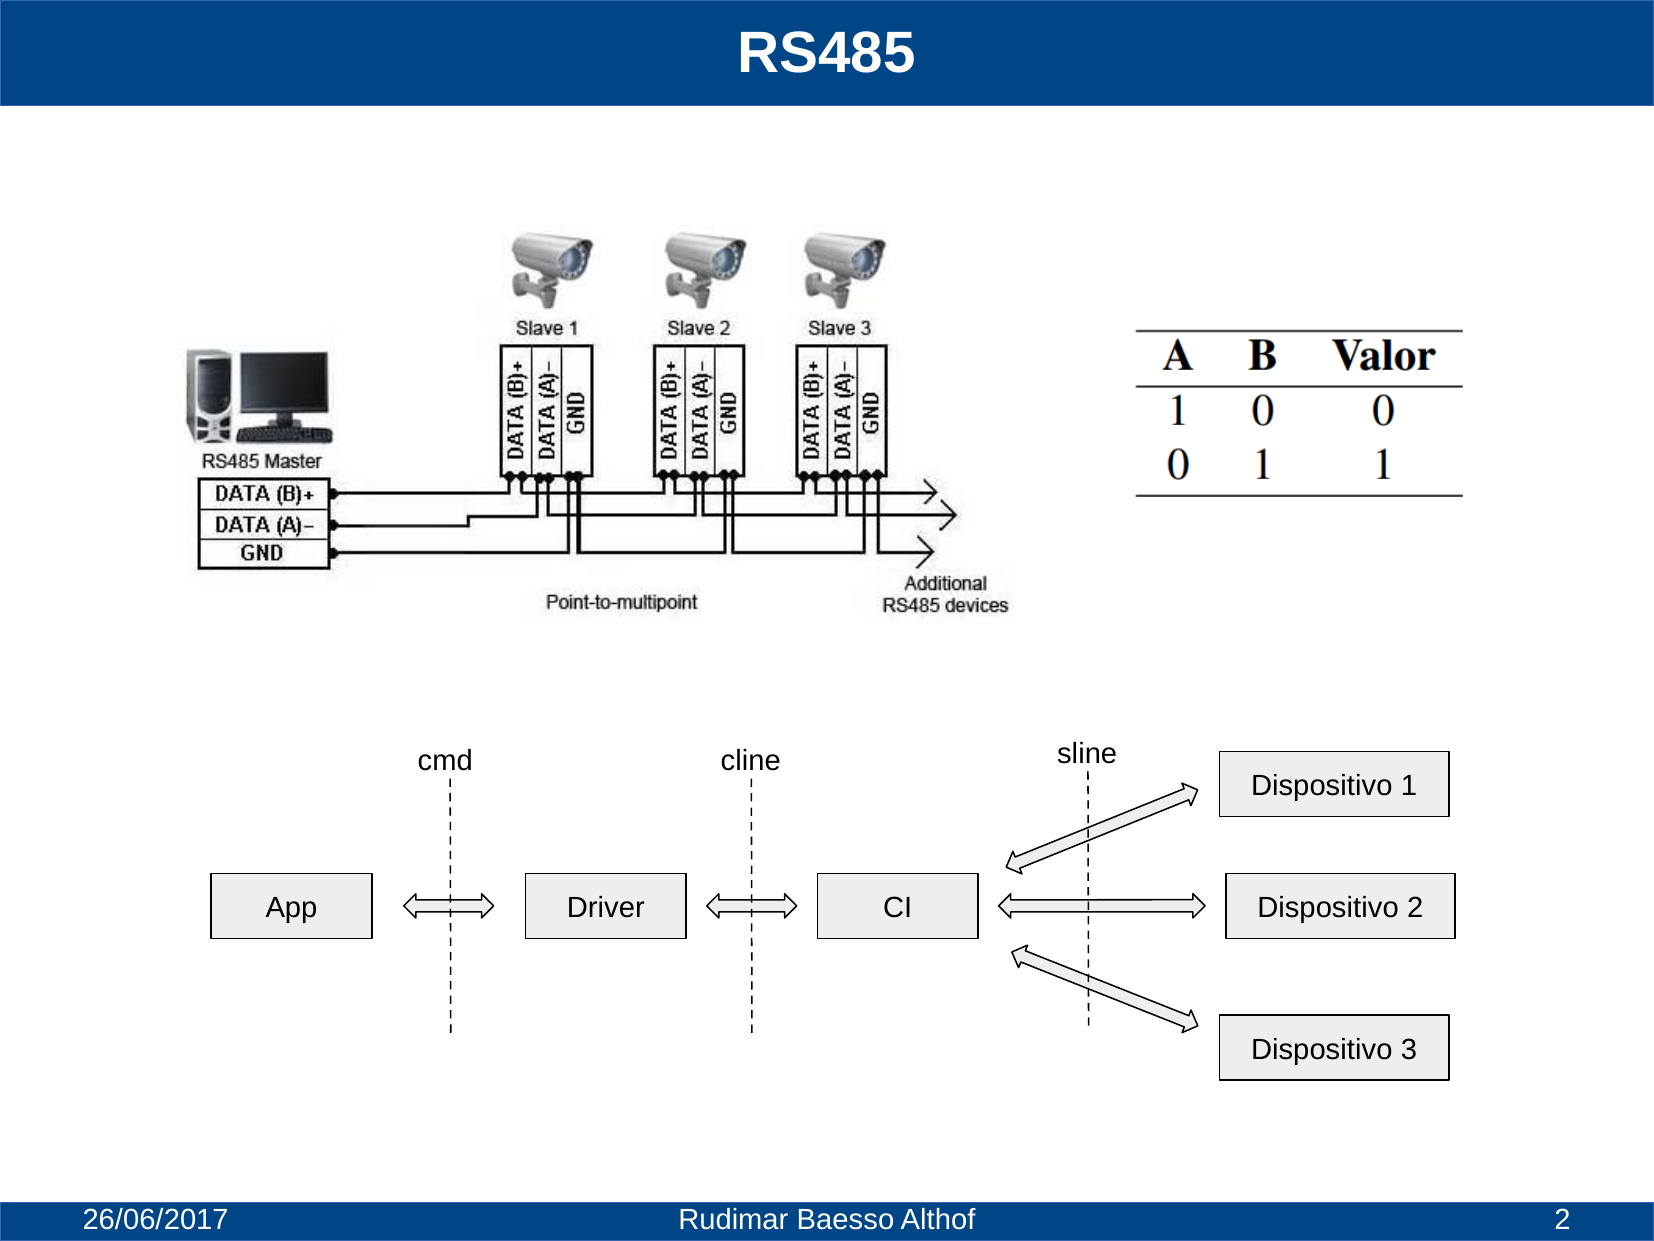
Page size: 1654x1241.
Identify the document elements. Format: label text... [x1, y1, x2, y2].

text_box [1011, 945, 1198, 1033]
text_box [998, 893, 1206, 919]
text_box App [211, 873, 372, 939]
text_box cline [705, 726, 826, 782]
text_box [403, 893, 494, 918]
text_box CI [817, 873, 979, 939]
text_box Dispositivo 3 [1219, 1014, 1449, 1080]
text_box Driver [525, 873, 687, 939]
text_box Dispositivo 2 [1225, 873, 1456, 939]
picture [1115, 317, 1501, 507]
title RS485 [0, 0, 1654, 106]
text_box [706, 893, 797, 918]
text_box cmd [402, 726, 523, 782]
picture [176, 224, 1021, 629]
text_box [1006, 783, 1198, 874]
text_box sline [1042, 718, 1162, 775]
text_box Dispositivo 1 [1219, 751, 1449, 817]
